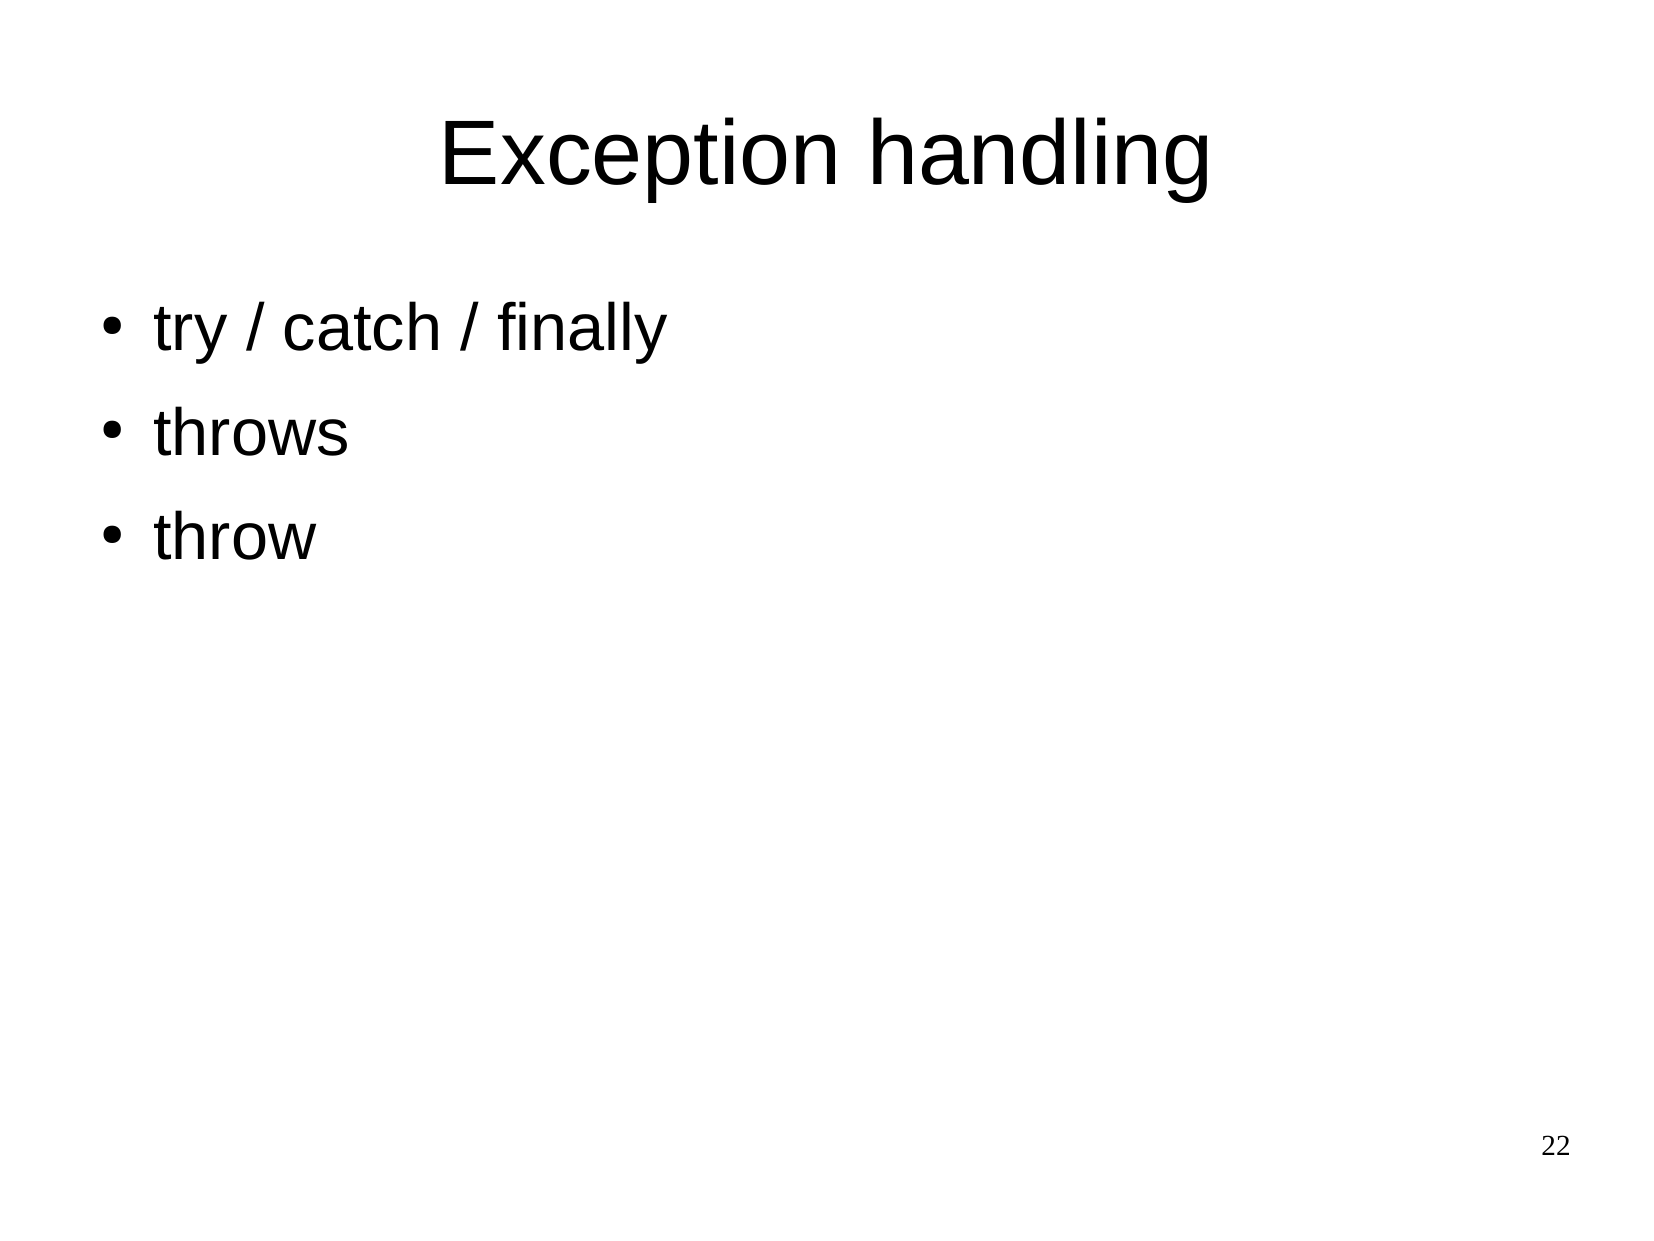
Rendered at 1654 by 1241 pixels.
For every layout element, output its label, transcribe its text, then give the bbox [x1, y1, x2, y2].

title Exception handling [82, 49, 1571, 257]
list try / catch / finally throws throw [82, 290, 1571, 1109]
